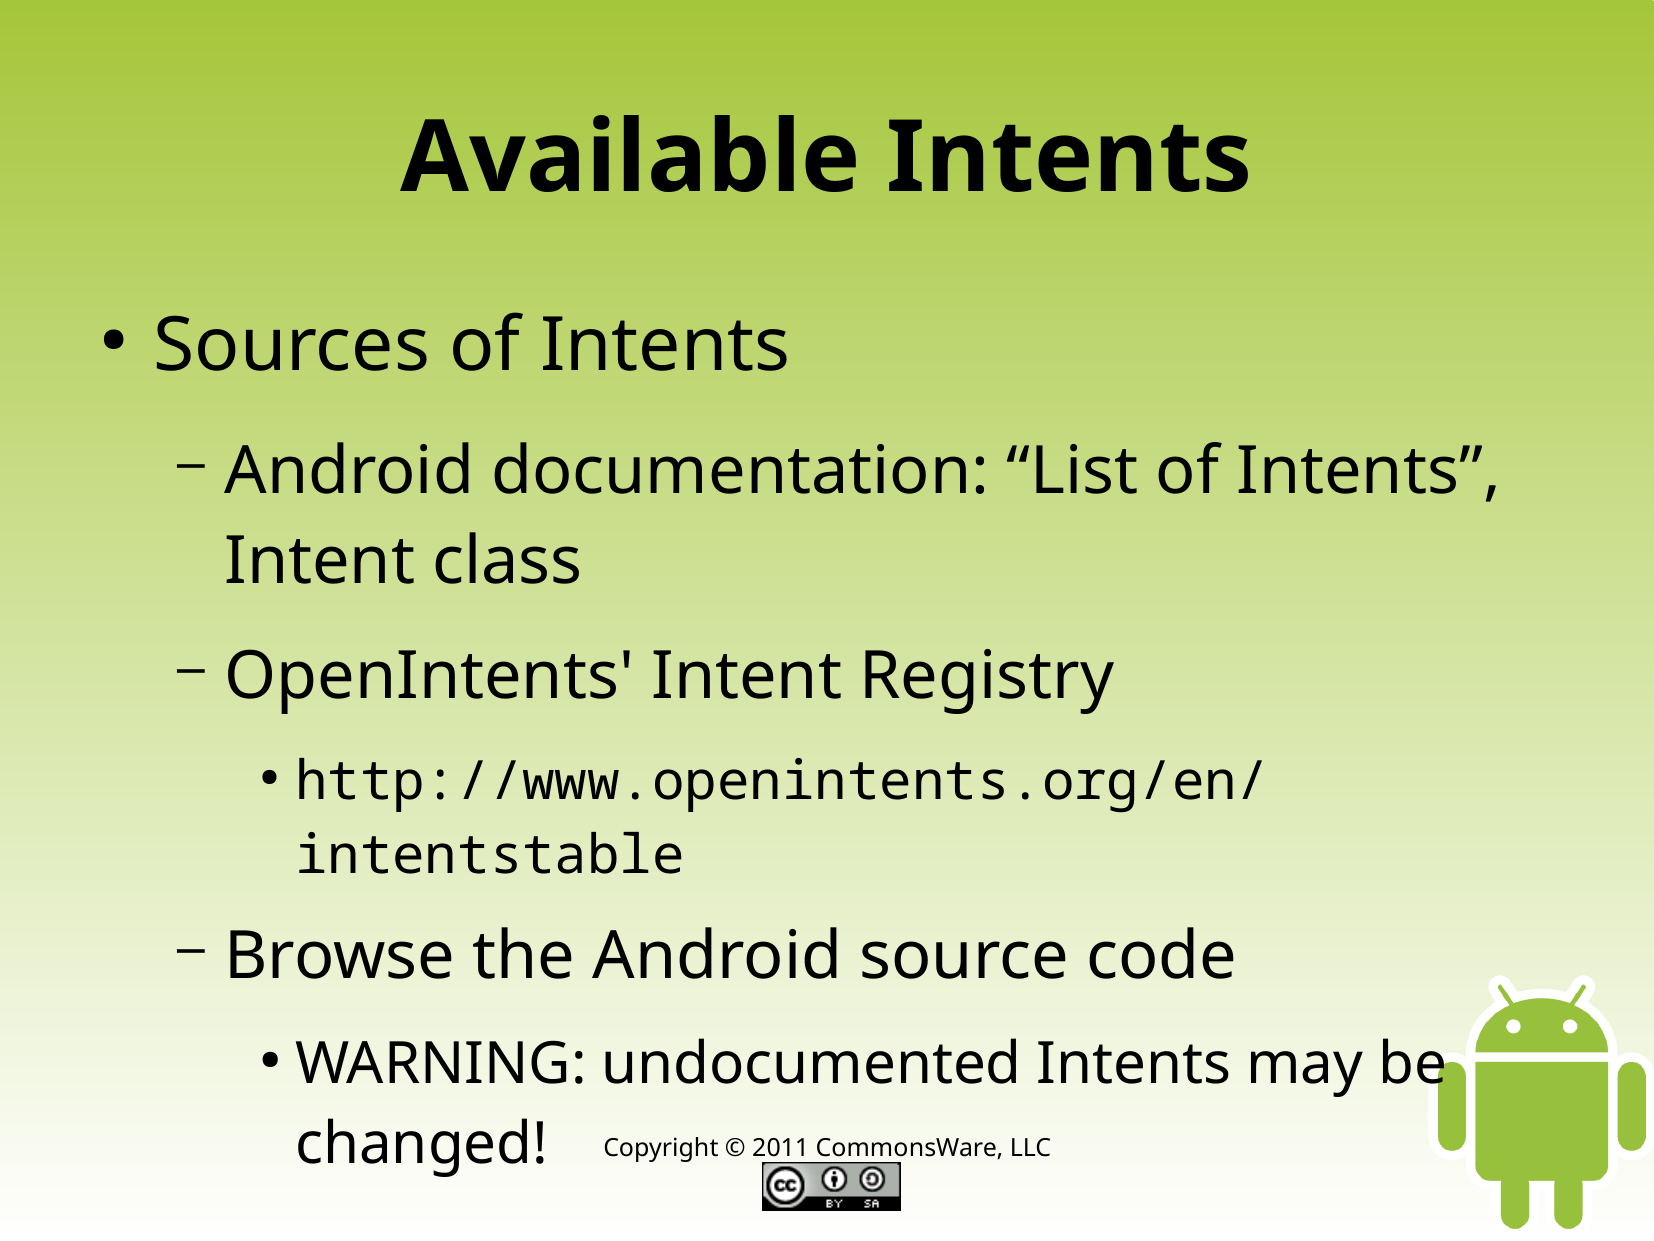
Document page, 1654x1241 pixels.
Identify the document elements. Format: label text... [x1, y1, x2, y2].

picture [1428, 975, 1654, 1238]
picture [762, 1162, 901, 1211]
list Sources of Intents Android documentation: “List of Intents”, Intent class OpenIntents' Intent Registry http://www.openintents.org/en/intentstable Browse the Android source code WARNING: undocumented Intents may be changed! [82, 290, 1571, 1126]
title Available Intents [82, 49, 1571, 257]
